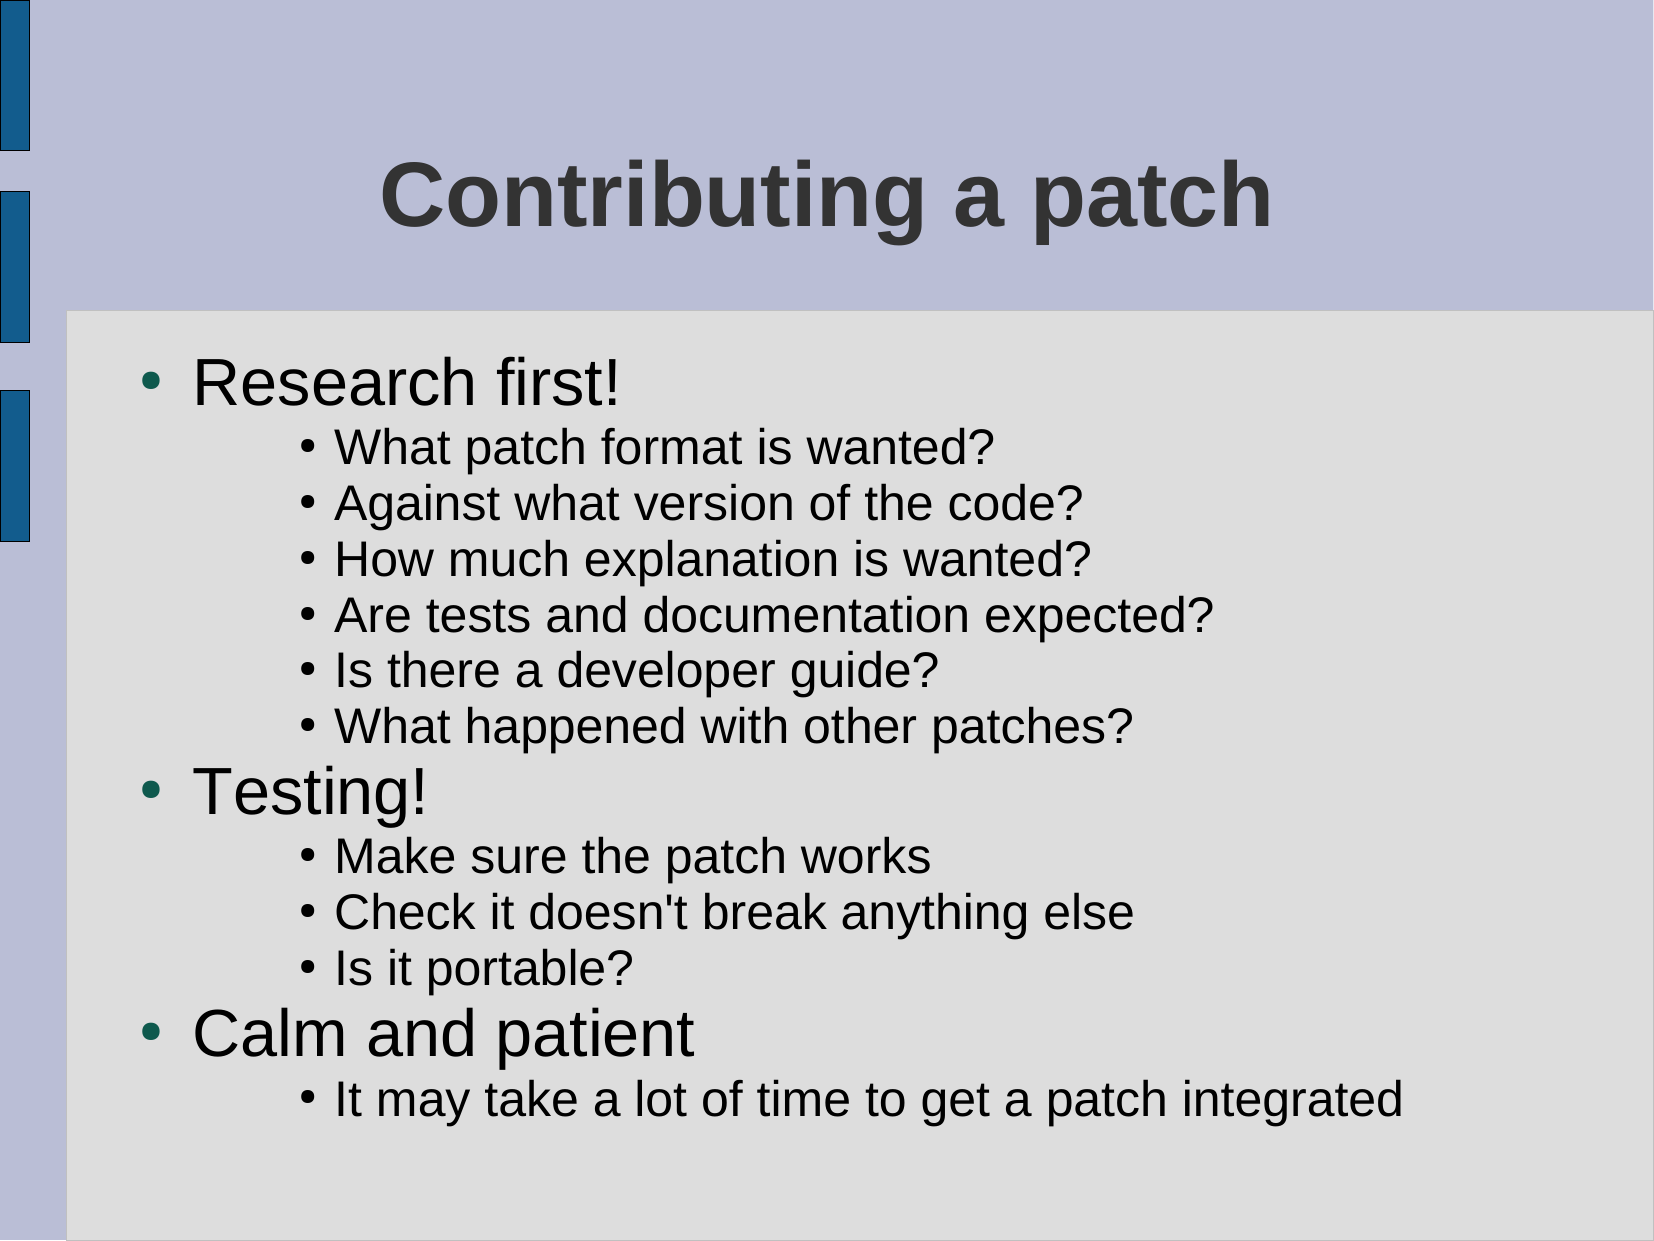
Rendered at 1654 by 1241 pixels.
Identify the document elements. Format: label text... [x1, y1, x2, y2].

title Contributing a patch [121, 98, 1534, 291]
list Research first! What patch format is wanted? Against what version of the code? How much explanation is wanted? Are tests and documentation expected? Is there a developer guide? What happened with other patches? Testing! Make sure the patch works Check it doesn't break anything else Is it portable? Calm and patient It may take a lot of time to get a patch integrated [121, 344, 1534, 1127]
